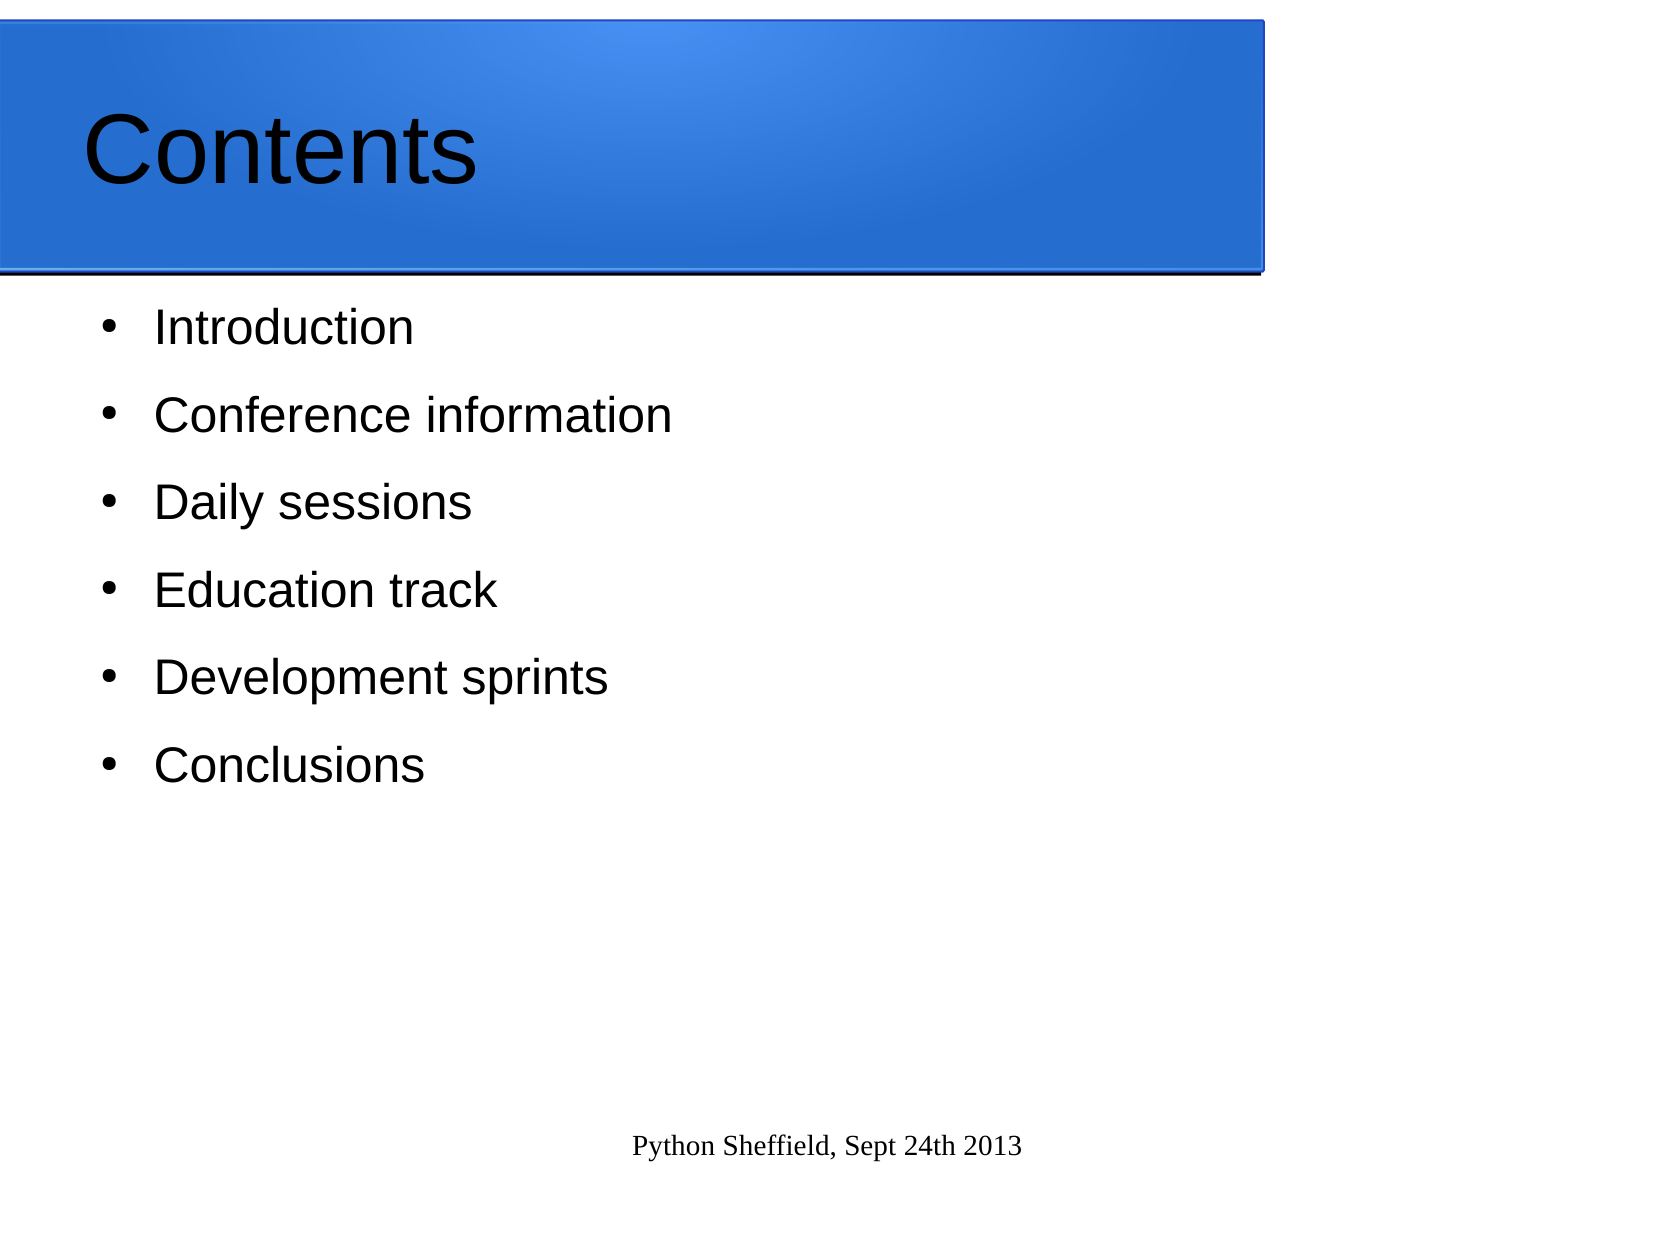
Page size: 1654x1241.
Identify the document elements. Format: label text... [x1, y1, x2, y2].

list Introduction Conference information Daily sessions Education track Development sprints Conclusions [82, 299, 1571, 1019]
title Contents [82, 47, 1235, 252]
